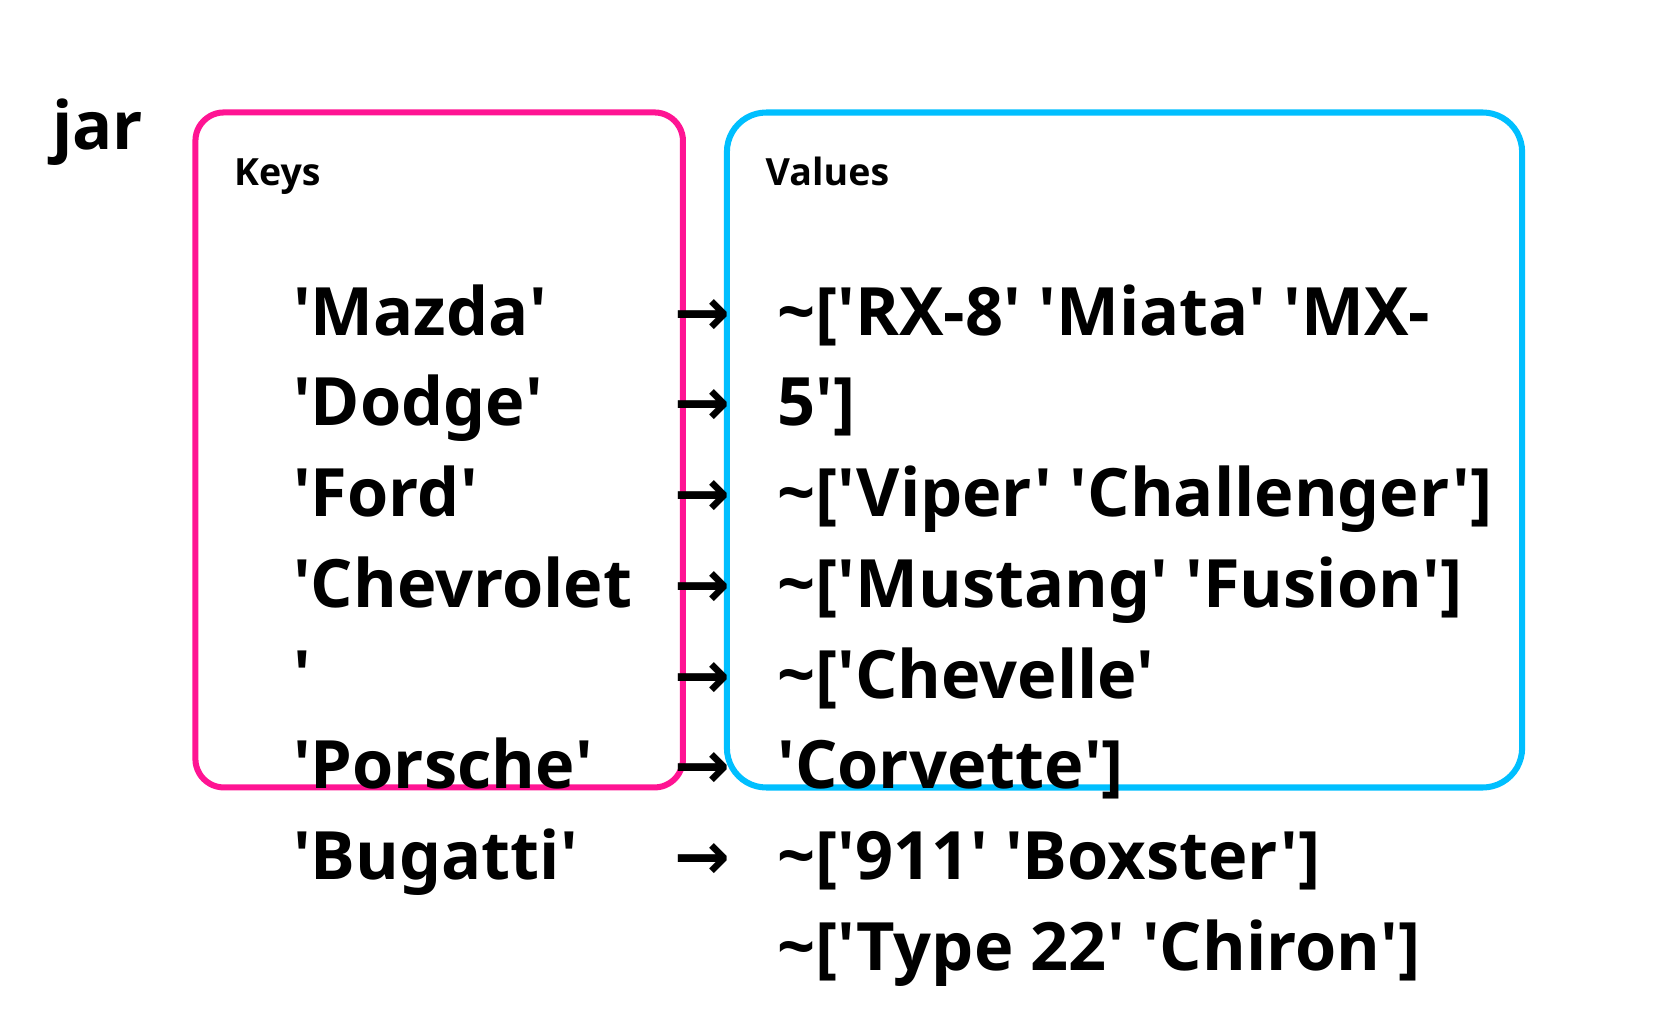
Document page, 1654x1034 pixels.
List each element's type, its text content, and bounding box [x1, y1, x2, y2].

text_box jar [37, 70, 146, 156]
text_box Keys [219, 138, 482, 193]
text_box Values [750, 138, 1014, 193]
text_box 'Mazda' 'Dodge' 'Ford' 'Chevrolet' 'Porsche' 'Bugatti' [278, 256, 654, 972]
text_box ~['RX-8' 'Miata' 'MX-5'] ~['Viper' 'Challenger'] ~['Mustang' 'Fusion'] ~['Chevelle' 'Corvette'] ~['911' 'Boxster'] ~['Type 22' 'Chiron'] [762, 256, 1523, 972]
text_box → → → → → →→ [659, 256, 748, 762]
